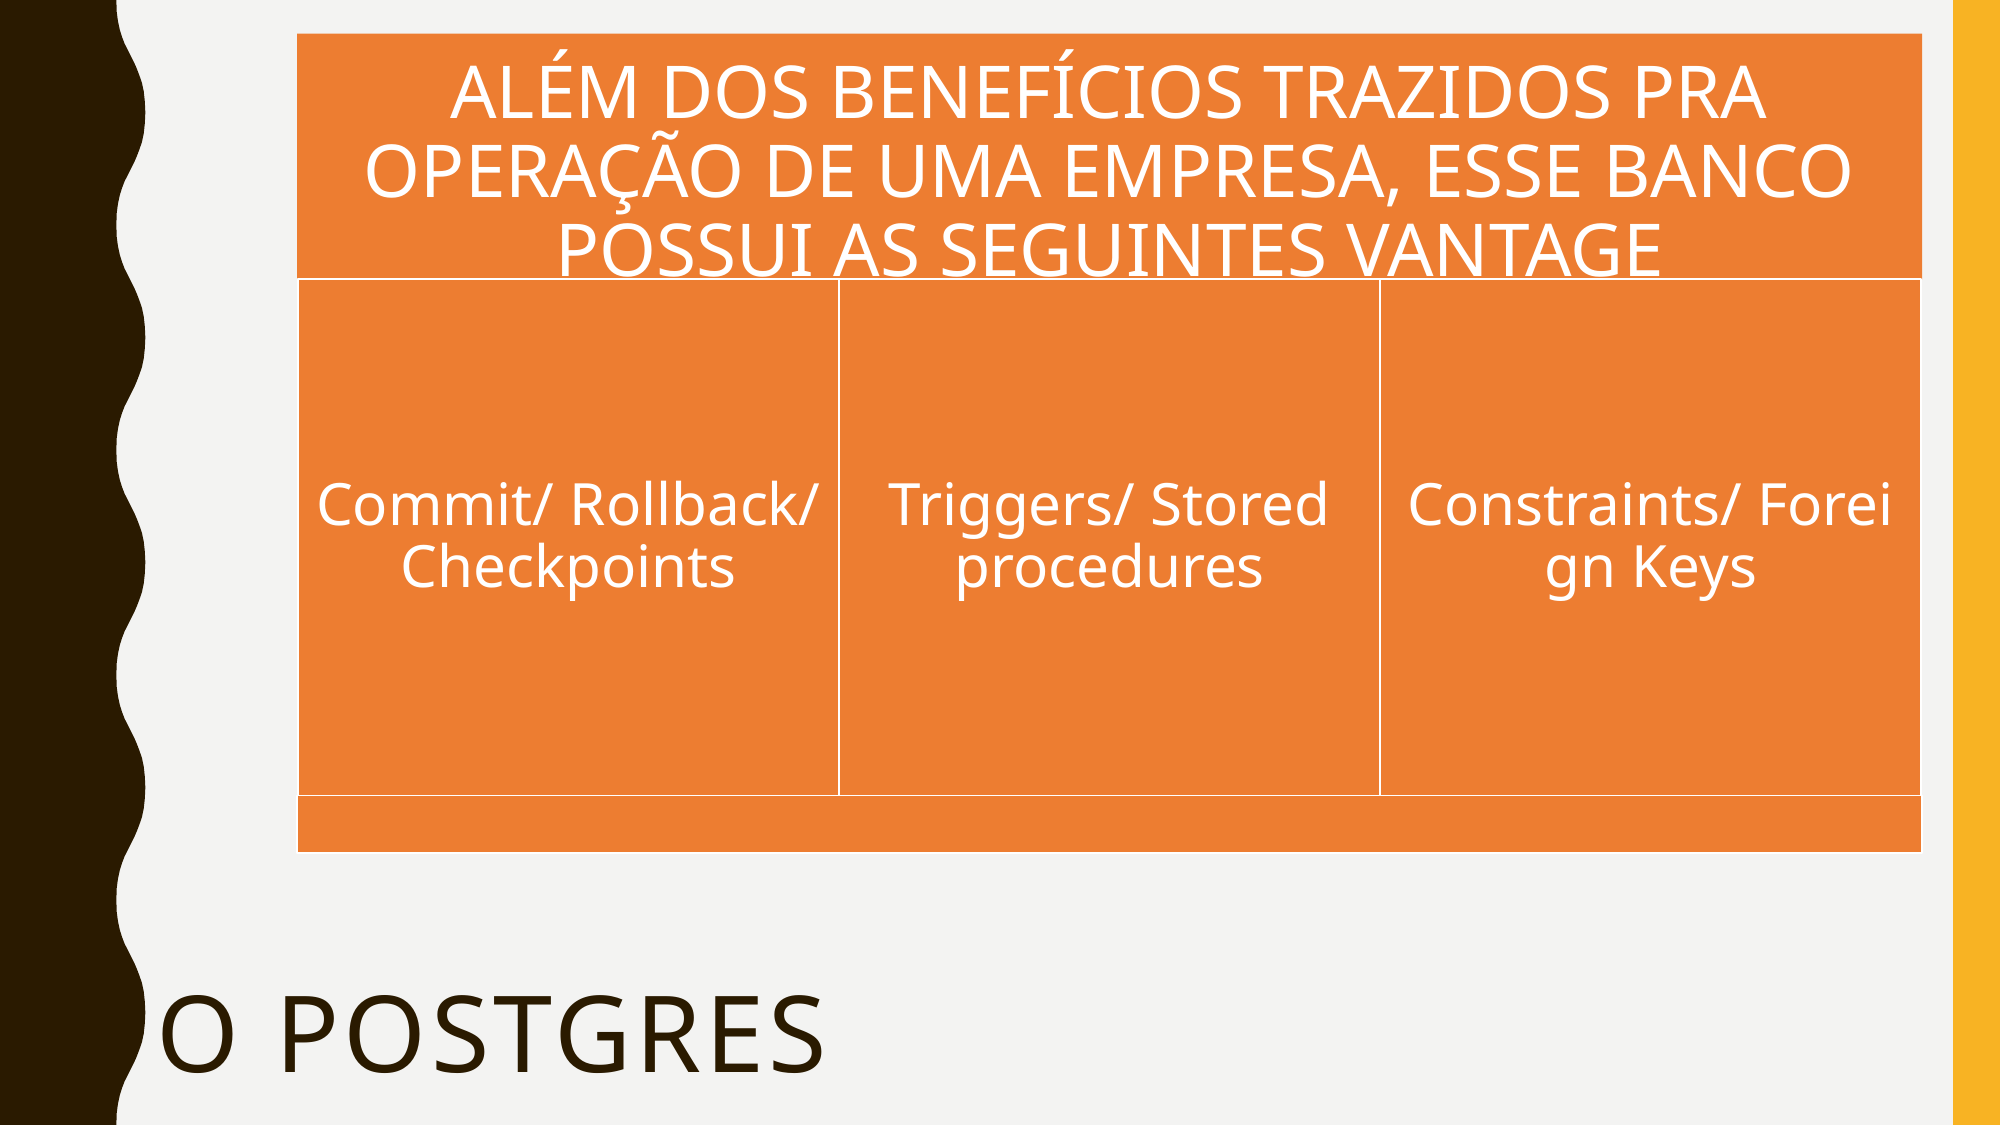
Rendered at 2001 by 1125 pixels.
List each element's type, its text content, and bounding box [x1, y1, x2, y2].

text_box [297, 796, 1922, 853]
text_box Constraints/ Foreign Keys [1380, 279, 1922, 796]
text_box o postgres [141, 973, 859, 1125]
text_box Commit/ Rollback/ Checkpoints [297, 279, 839, 796]
text_box ALÉM DOS BENEFÍCIOS TRAZIDOS PRA OPERAÇÃO DE UMA EMPRESA, ESSE BANCO POSSUI AS SEGUINTES VANTAGE [297, 33, 1923, 280]
text_box Triggers/ Stored procedures [839, 279, 1380, 796]
